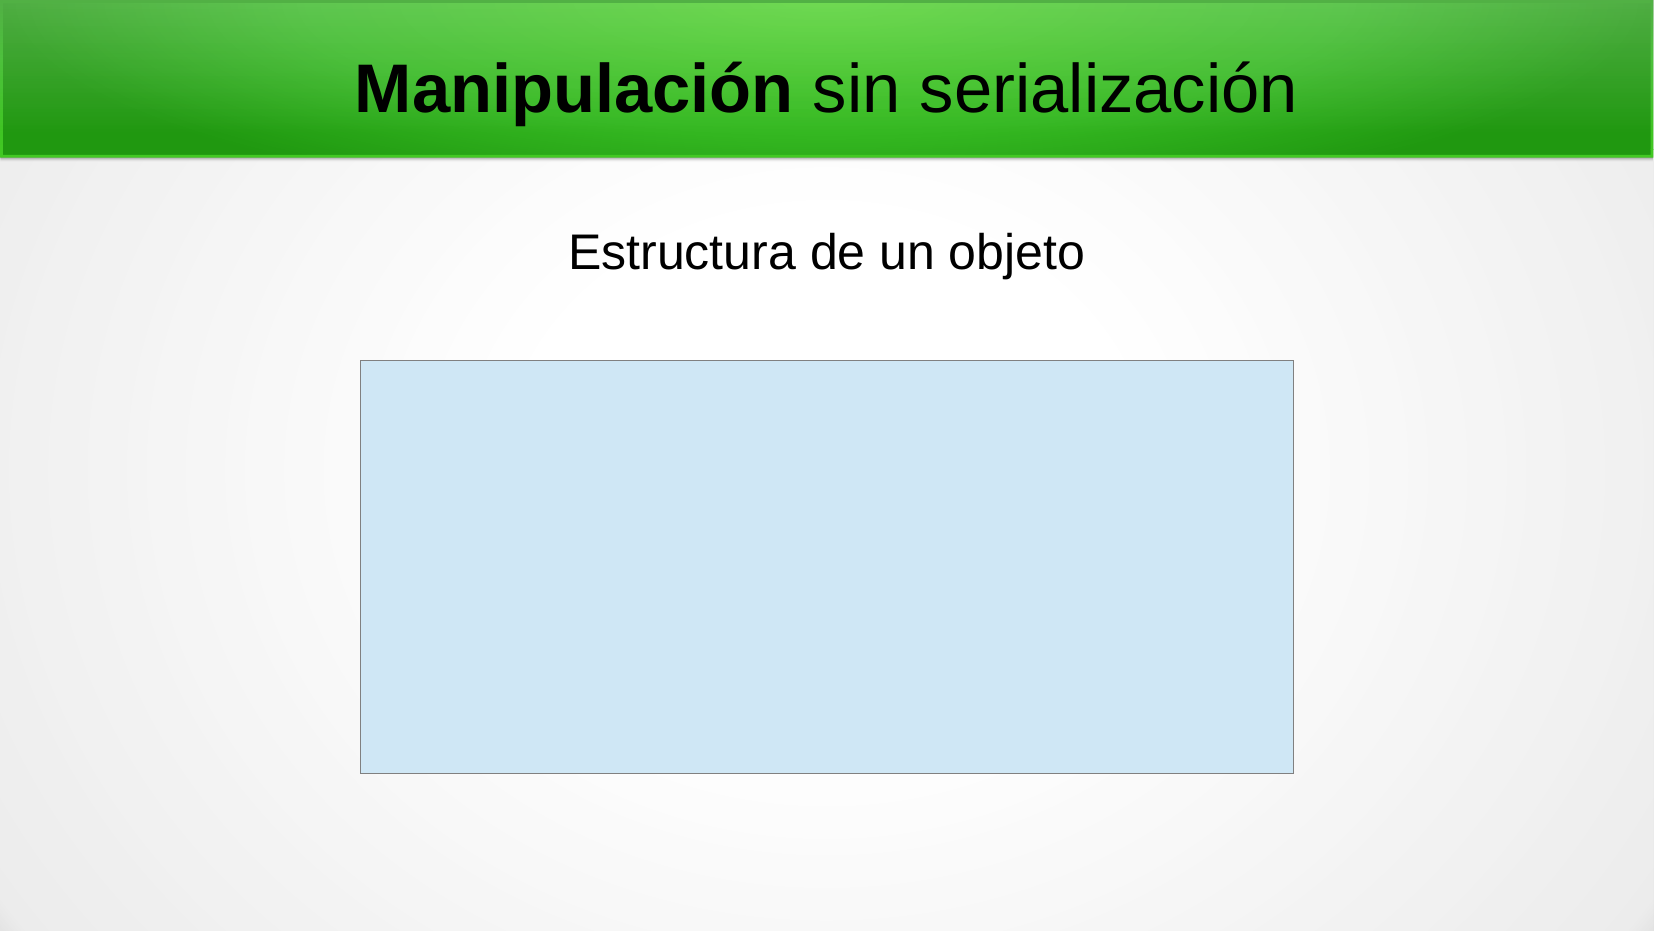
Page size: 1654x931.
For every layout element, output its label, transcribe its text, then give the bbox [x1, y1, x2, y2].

text_box [360, 360, 1294, 774]
title Manipulación sin serialización [82, 35, 1571, 142]
list Estructura de un objeto [82, 224, 1571, 319]
